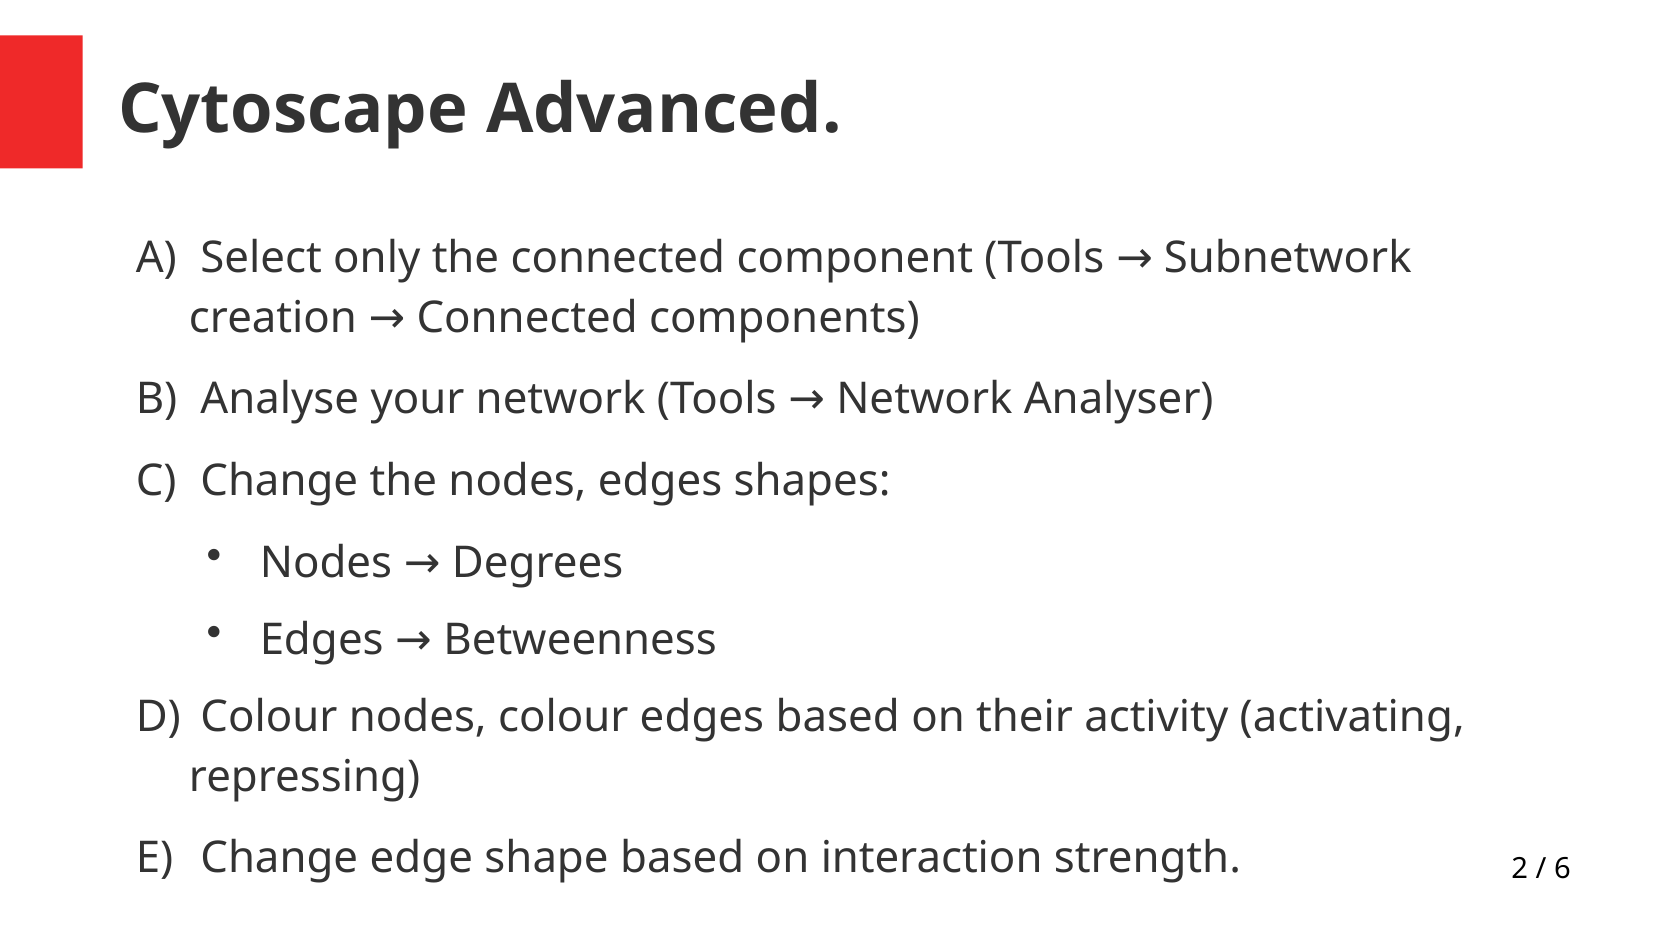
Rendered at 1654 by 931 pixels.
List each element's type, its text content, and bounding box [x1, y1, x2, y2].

title Cytoscape Advanced. [118, 28, 1571, 184]
list Select only the connected component (Tools → Subnetwork creation → Connected components) Analyse your network (Tools → Network Analyser) Change the nodes, edges shapes: Nodes → Degrees Edges → Betweenness Colour nodes, colour edges based on their activity (activating, repressing) Change edge shape based on interaction strength. [118, 225, 1548, 802]
